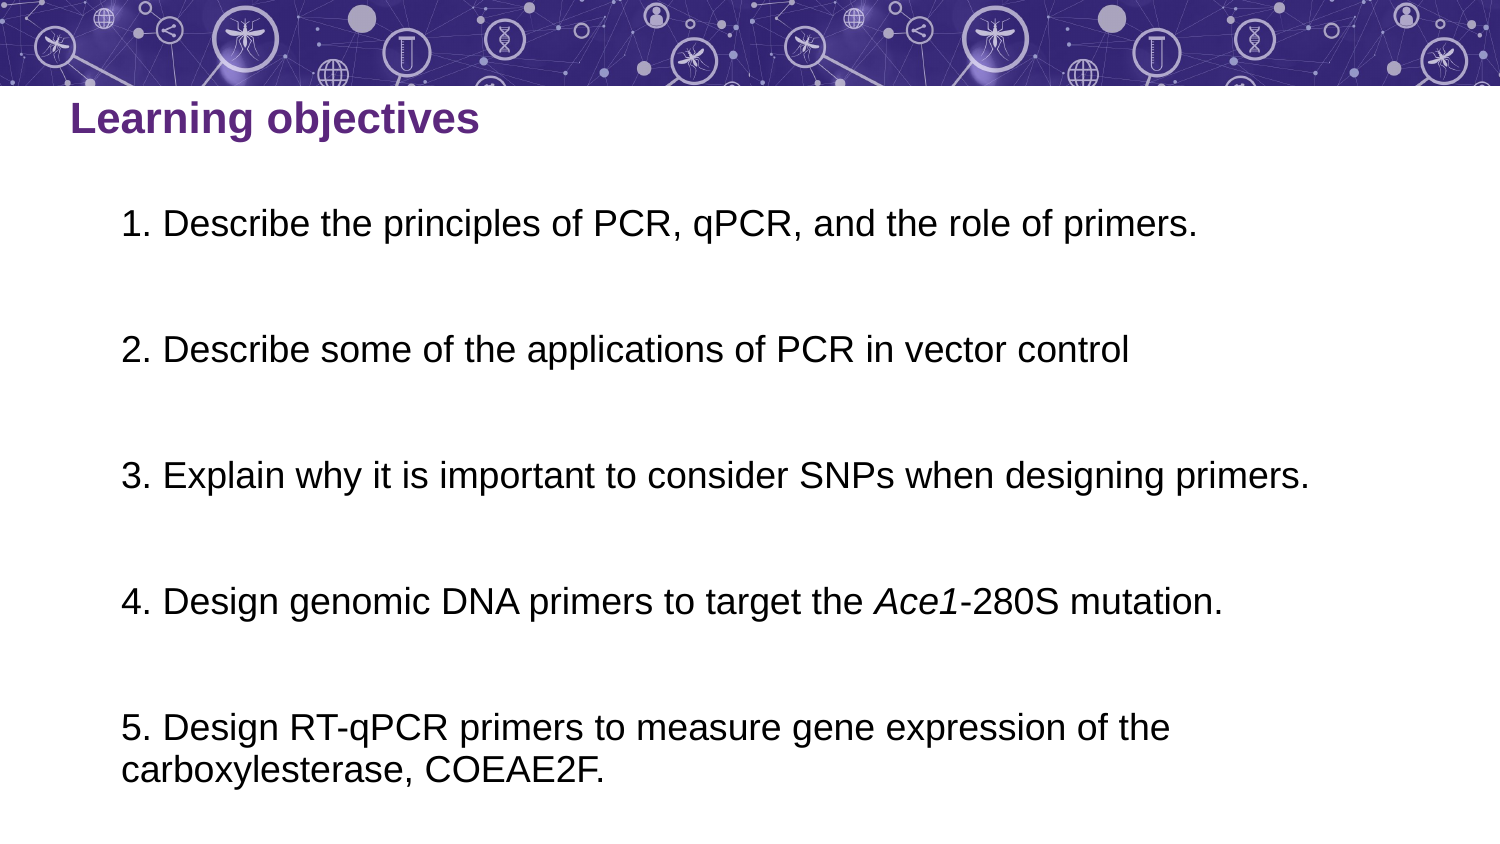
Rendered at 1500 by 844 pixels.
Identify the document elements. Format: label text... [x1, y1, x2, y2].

title Learning objectives [54, 75, 1118, 151]
text_box 1. Describe the principles of PCR, qPCR, and the role of primers. 2. Describe some of the applications of PCR in vector control 3. Explain why it is important to consider SNPs when designing primers. 4. Design genomic DNA primers to target the Ace1-280S mutation. 5. Design RT-qPCR primers to measure gene expression of the carboxylesterase, COEAE2F. [106, 195, 1406, 840]
picture [0, 0, 1500, 86]
